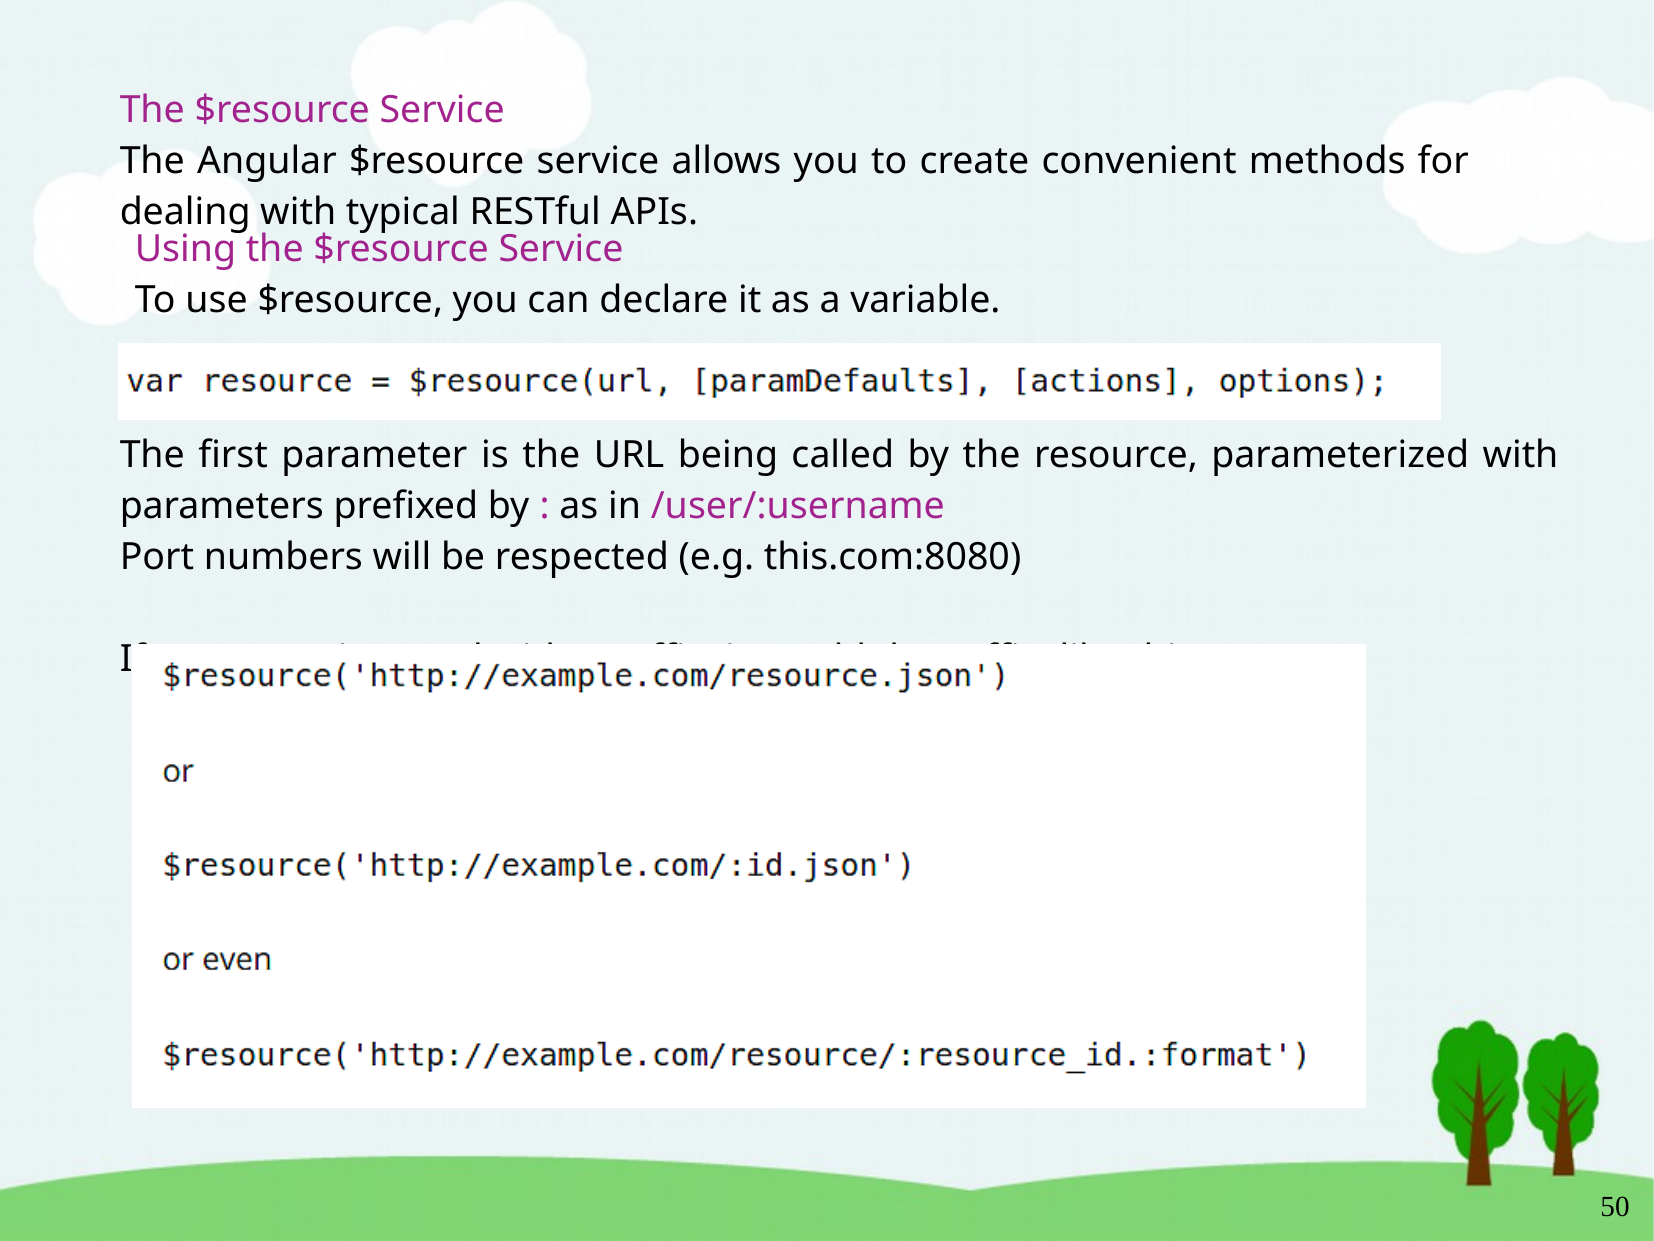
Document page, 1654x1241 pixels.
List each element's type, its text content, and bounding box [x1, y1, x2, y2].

text_box The first parameter is the URL being called by the resource, parameterized with parameters prefixed by : as in /user/:username Port numbers will be respected (e.g. this.com:8080) If you are using a url with a suffix, just add the suffix, like this: [105, 420, 1576, 807]
text_box Using the $resource Service To use $resource, you can declare it as a variable. [120, 213, 1486, 353]
text_box The $resource Service The Angular $resource service allows you to create convenient methods for dealing with typical RESTful APIs. [105, 75, 1486, 214]
picture [0, 0, 1654, 1241]
